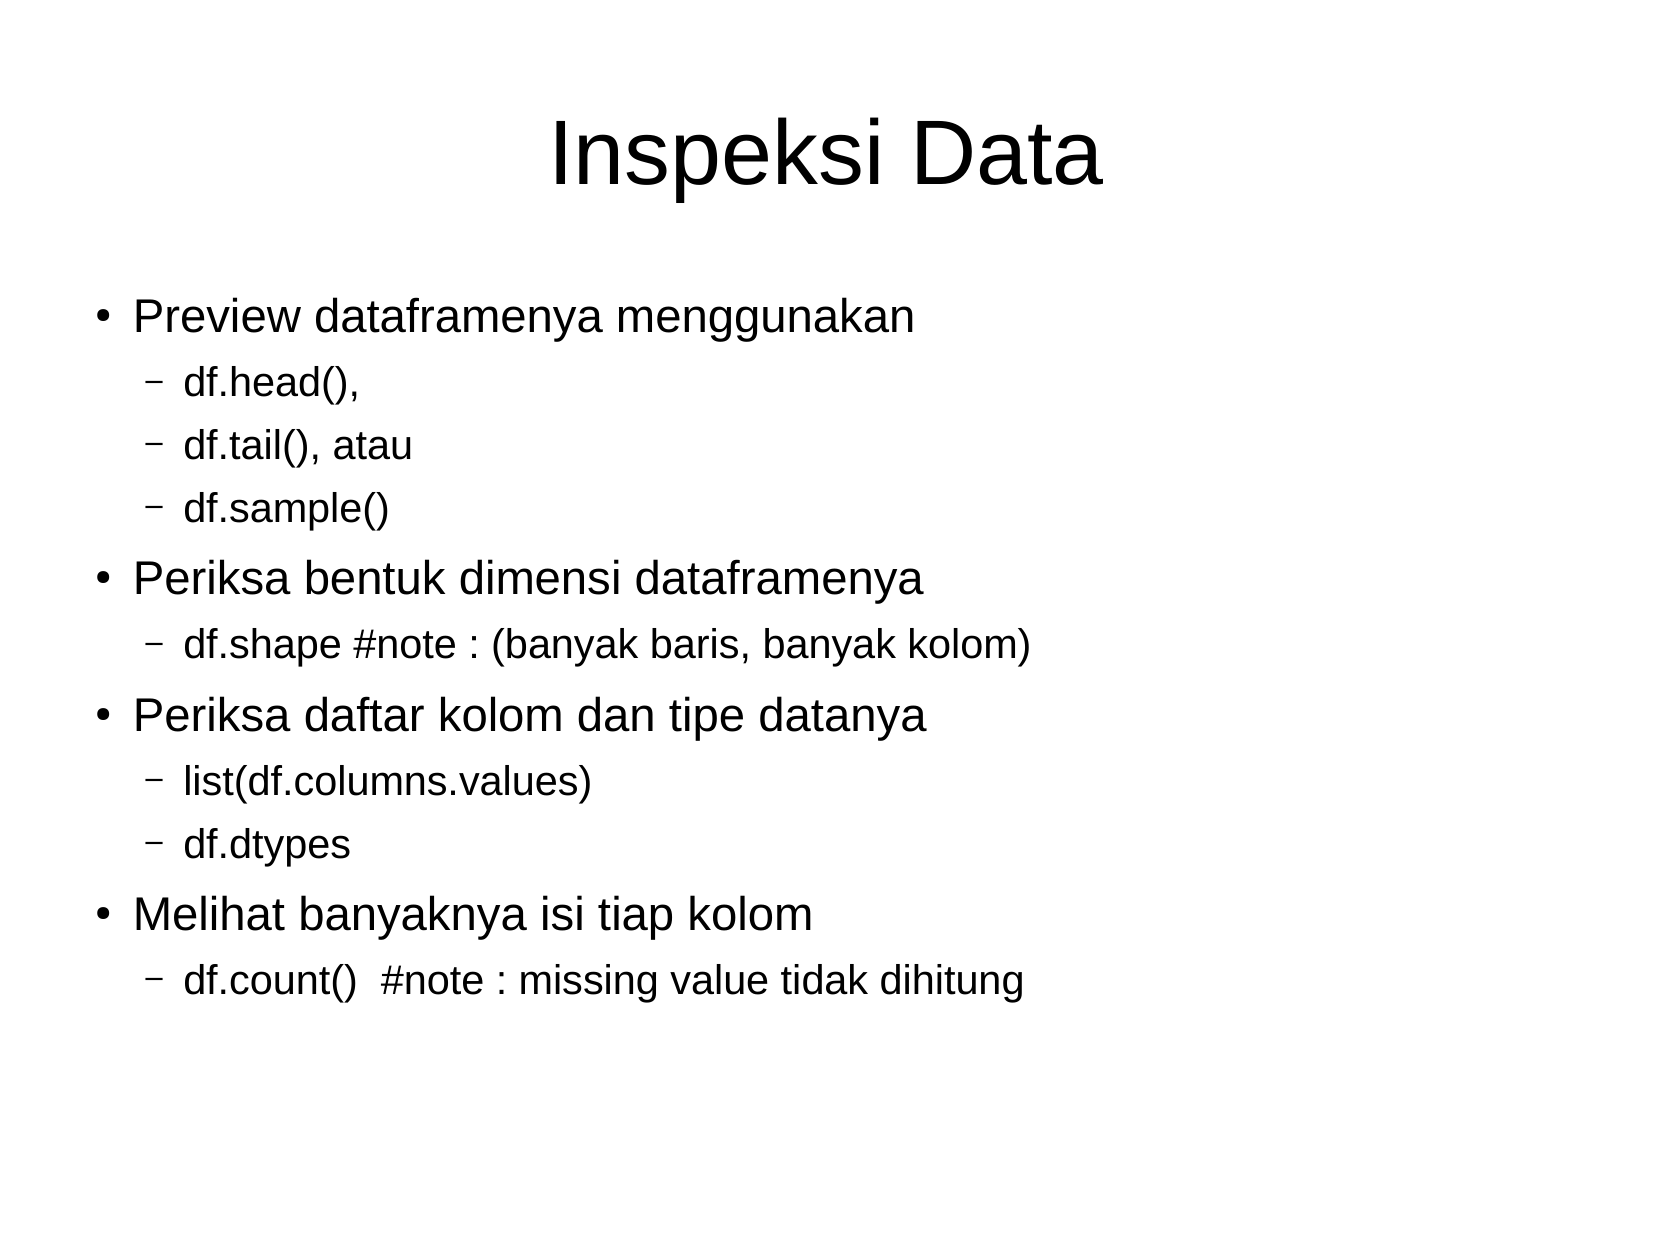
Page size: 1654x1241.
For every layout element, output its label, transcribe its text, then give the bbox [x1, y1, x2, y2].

title Inspeksi Data [82, 49, 1571, 257]
list Preview dataframenya menggunakan df.head(), df.tail(), atau df.sample() Periksa bentuk dimensi dataframenya df.shape #note : (banyak baris, banyak kolom) Periksa daftar kolom dan tipe datanya list(df.columns.values) df.dtypes Melihat banyaknya isi tiap kolom df.count() #note : missing value tidak dihitung [82, 290, 1571, 1010]
